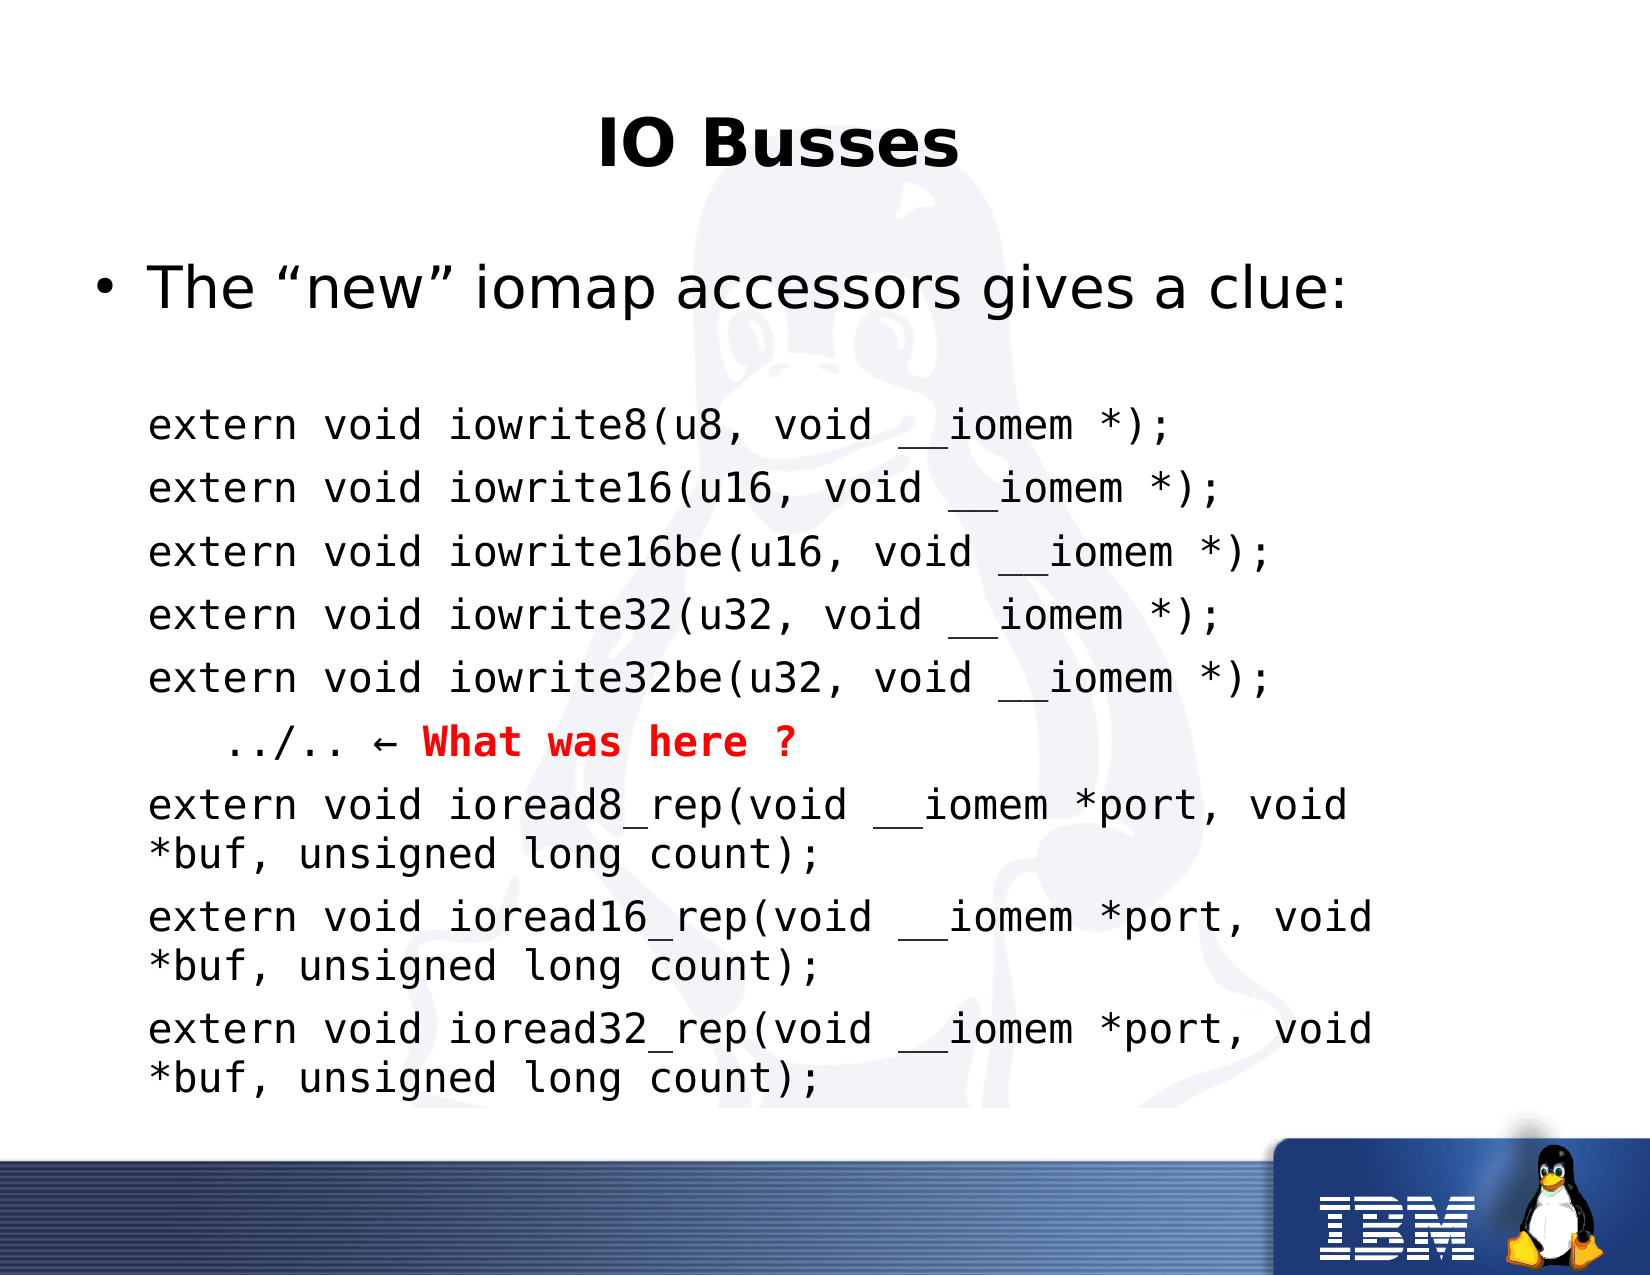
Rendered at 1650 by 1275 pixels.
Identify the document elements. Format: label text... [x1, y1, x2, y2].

title IO Busses [76, 76, 1457, 211]
list The “new” iomap accessors gives a clue: extern void iowrite8(u8, void __iomem *); extern void iowrite16(u16, void __iomem *); extern void iowrite16be(u16, void __iomem *); extern void iowrite32(u32, void __iomem *); extern void iowrite32be(u32, void __iomem *); ../.. ← What was here ? extern void ioread8_rep(void __iomem *port, void *buf, unsigned long count); extern void ioread16_rep(void __iomem *port, void *buf, unsigned long count); extern void ioread32_rep(void __iomem *port, void *buf, unsigned long count); [76, 253, 1457, 1147]
